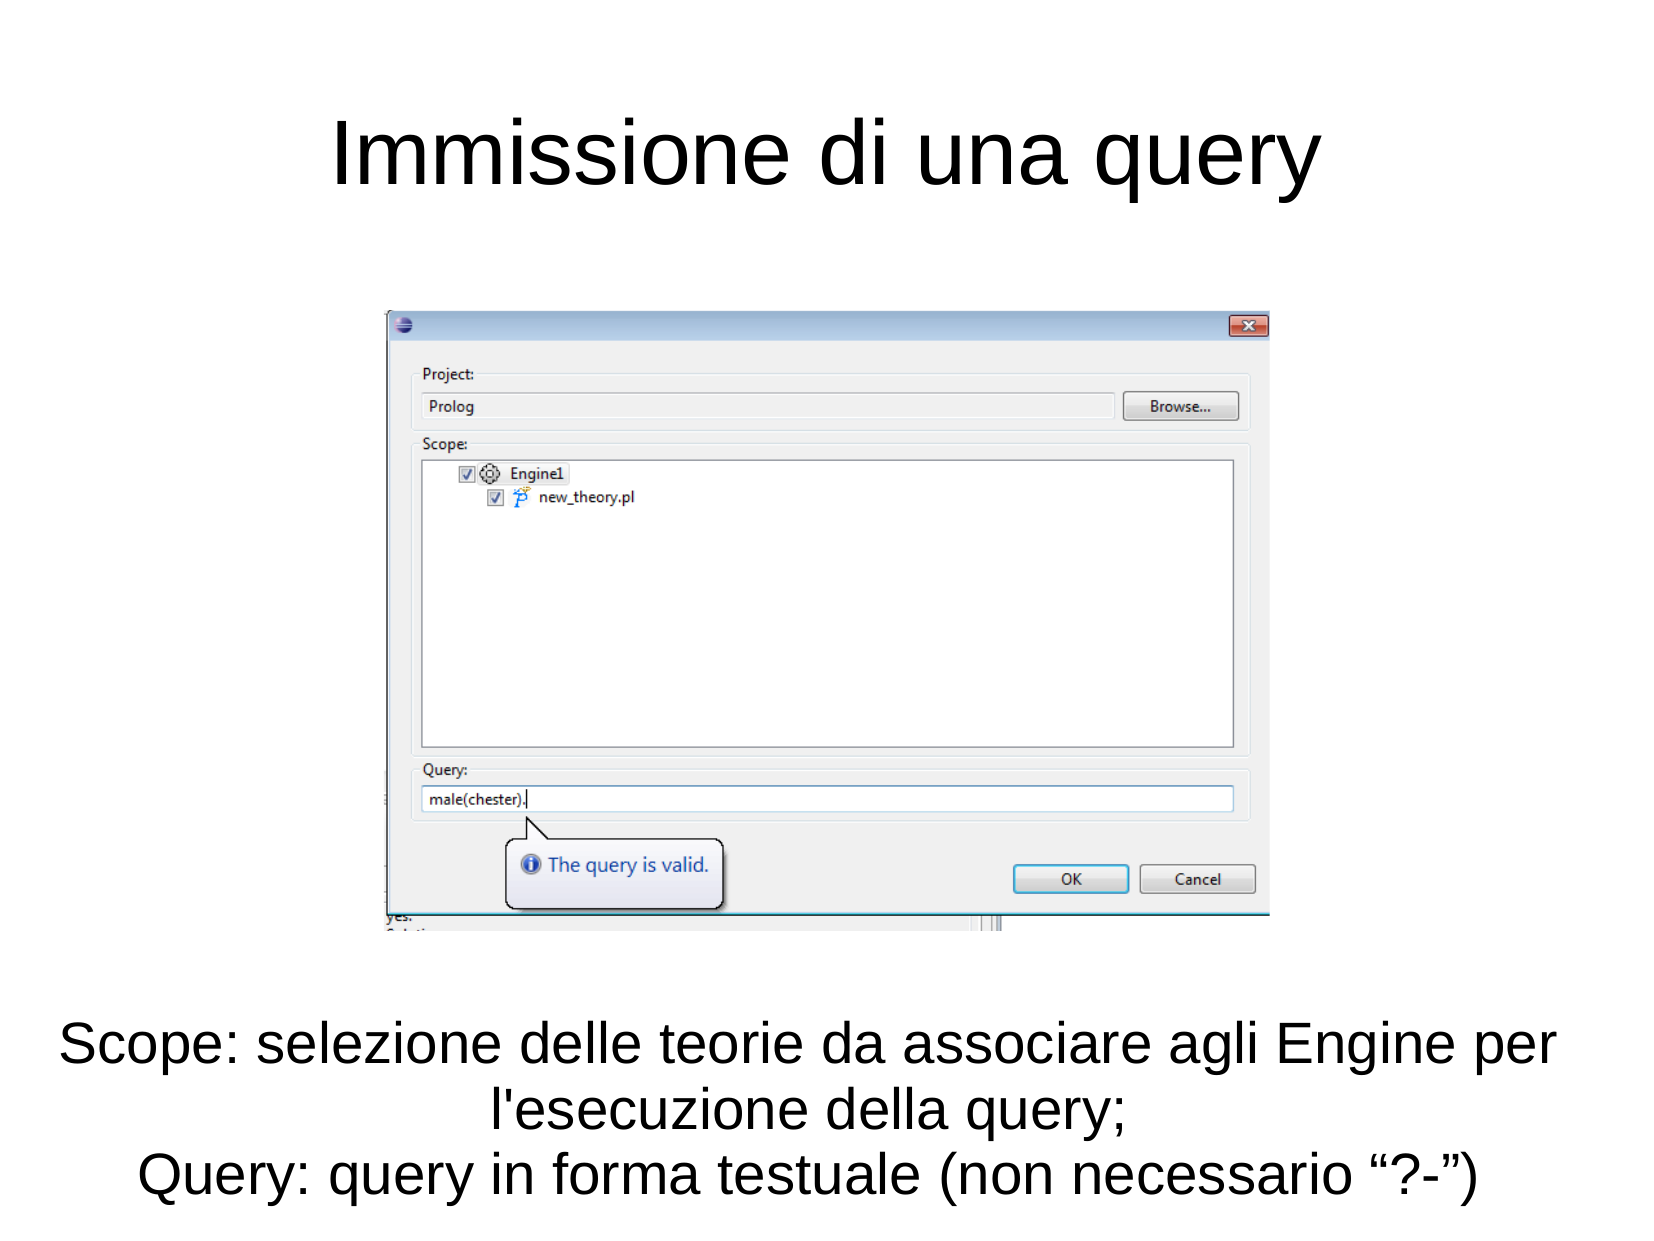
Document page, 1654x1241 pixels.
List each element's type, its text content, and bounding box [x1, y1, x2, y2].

text_box Scope: selezione delle teorie da associare agli Engine per l'esecuzione della query; Query: query in forma testuale (non necessario “?-”) [44, 1003, 1595, 1214]
title Immissione di una query [82, 49, 1571, 257]
picture [383, 310, 1270, 931]
